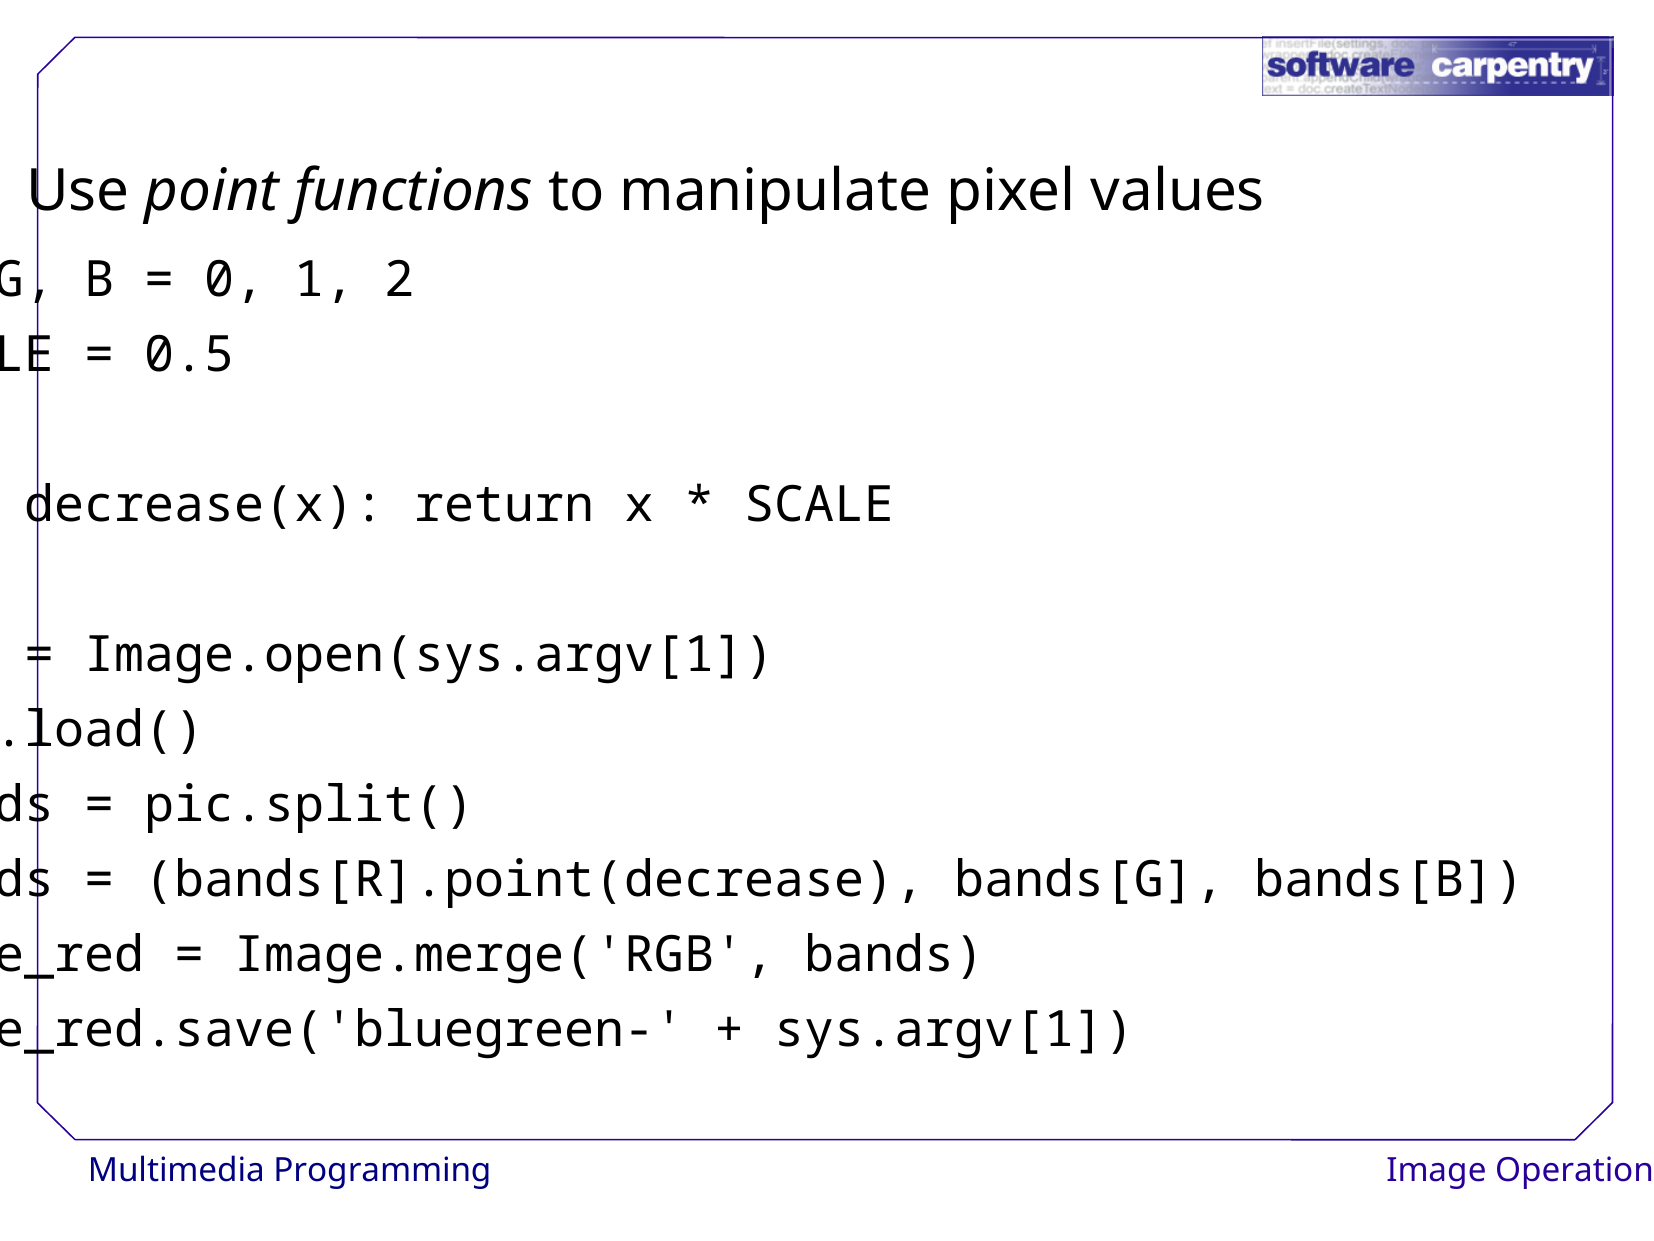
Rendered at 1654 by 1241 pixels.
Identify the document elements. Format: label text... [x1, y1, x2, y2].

text_box R, G, B = 0, 1, 2 SCALE = 0.5 def decrease(x): return x * SCALE pic = Image.open(sys.argv[1]) pic.load() bands = pic.split() bands = (bands[R].point(decrease), bands[G], bands[B]) more_red = Image.merge('RGB', bands) more_red.save('bluegreen-' + sys.argv[1]) [0, 223, 1654, 1065]
text_box Use point functions to manipulate pixel values [11, 109, 1430, 223]
picture [1262, 36, 1614, 96]
